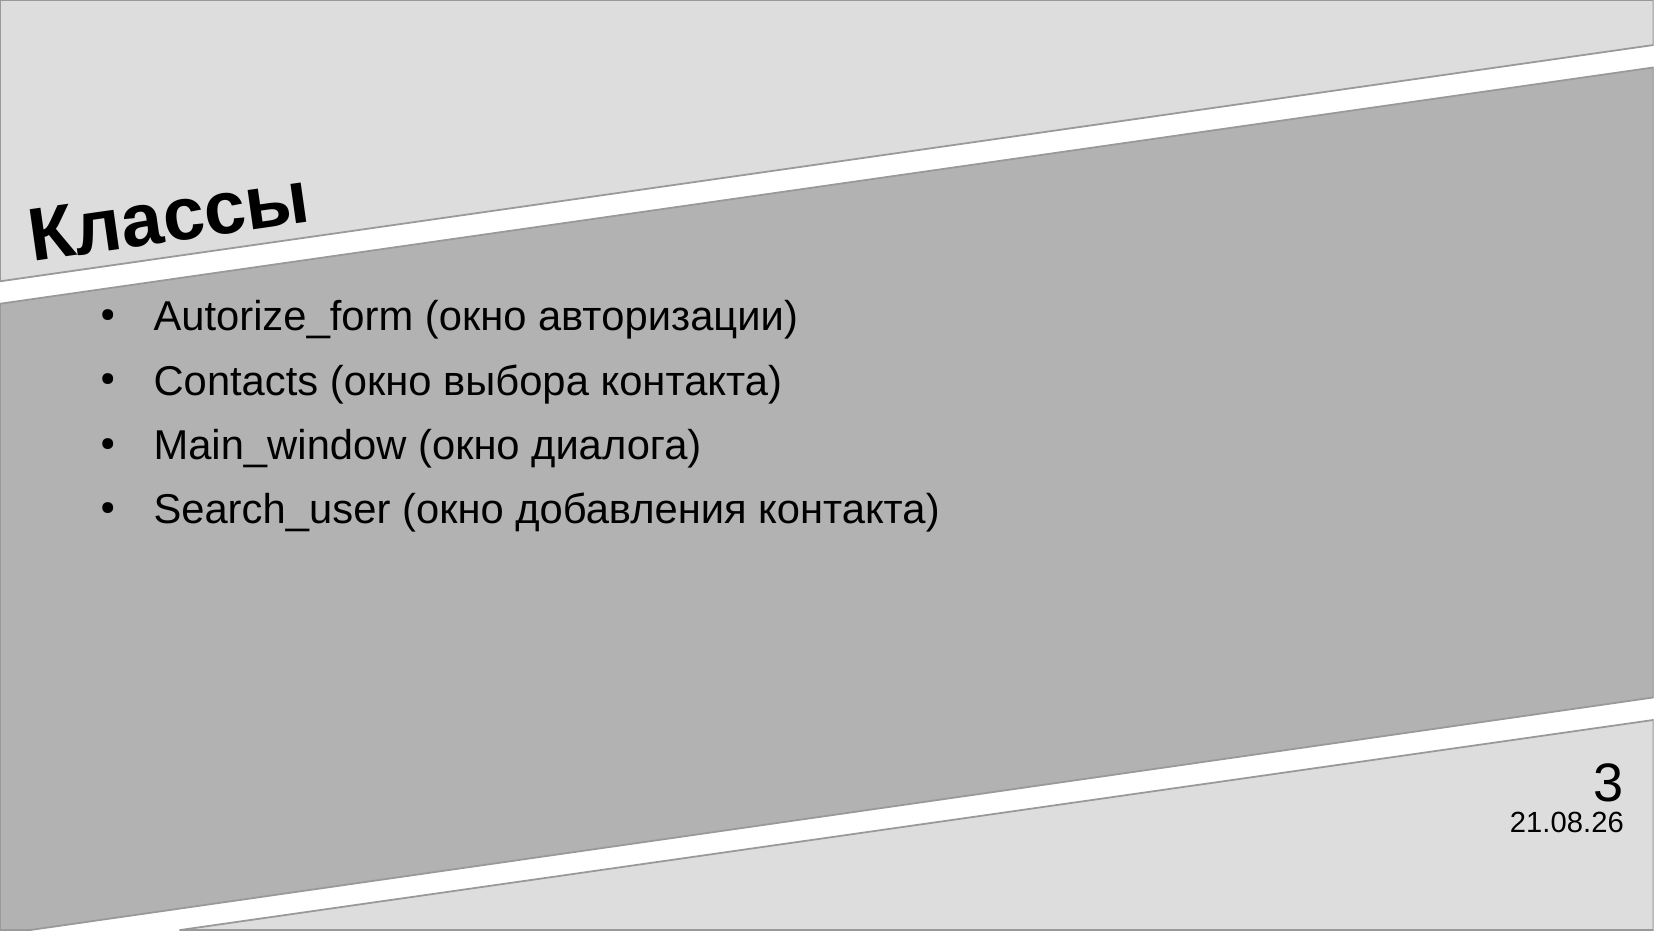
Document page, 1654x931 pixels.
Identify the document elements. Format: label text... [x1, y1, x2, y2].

title Классы [10, 0, 1497, 278]
list Autorize_form (окно авторизации) Contacts (окно выбора контакта) Main_window (окно диалога) Search_user (окно добавления контакта) [82, 292, 1538, 833]
